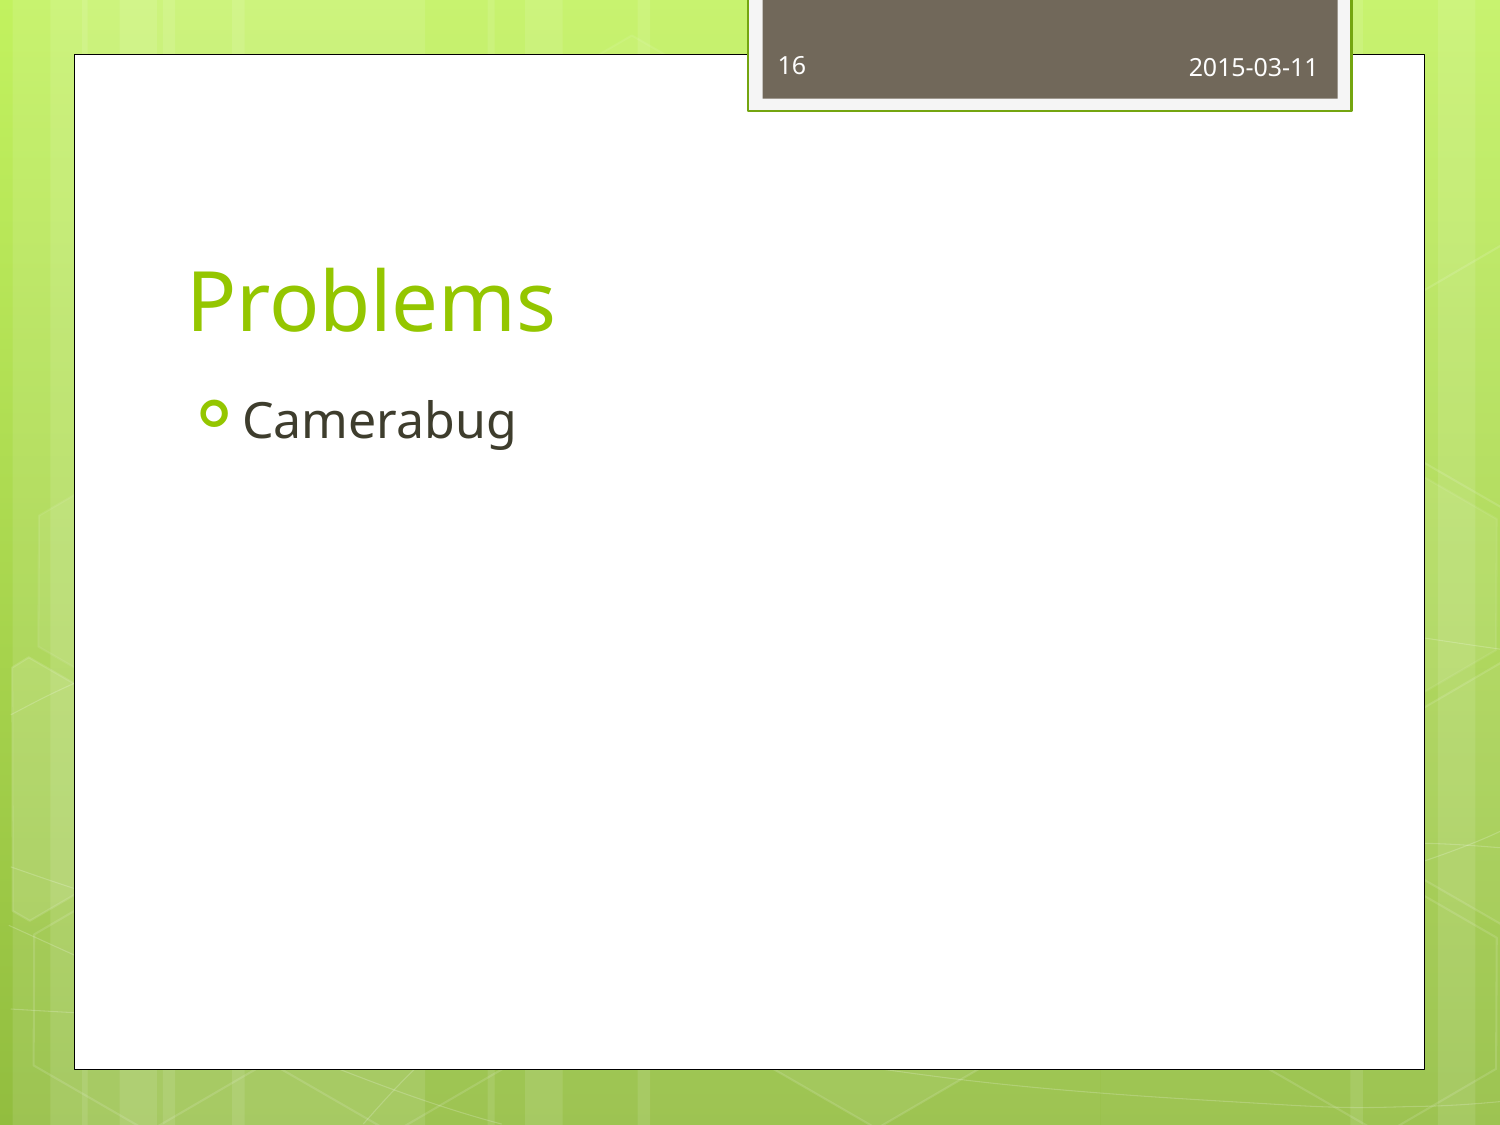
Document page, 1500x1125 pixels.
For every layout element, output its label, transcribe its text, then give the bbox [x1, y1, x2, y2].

title Problems [171, 168, 1324, 357]
slide_number <number> [762, 36, 982, 97]
slide_number 2015-03-11 [983, 36, 1334, 97]
list Camerabug [171, 381, 1283, 957]
